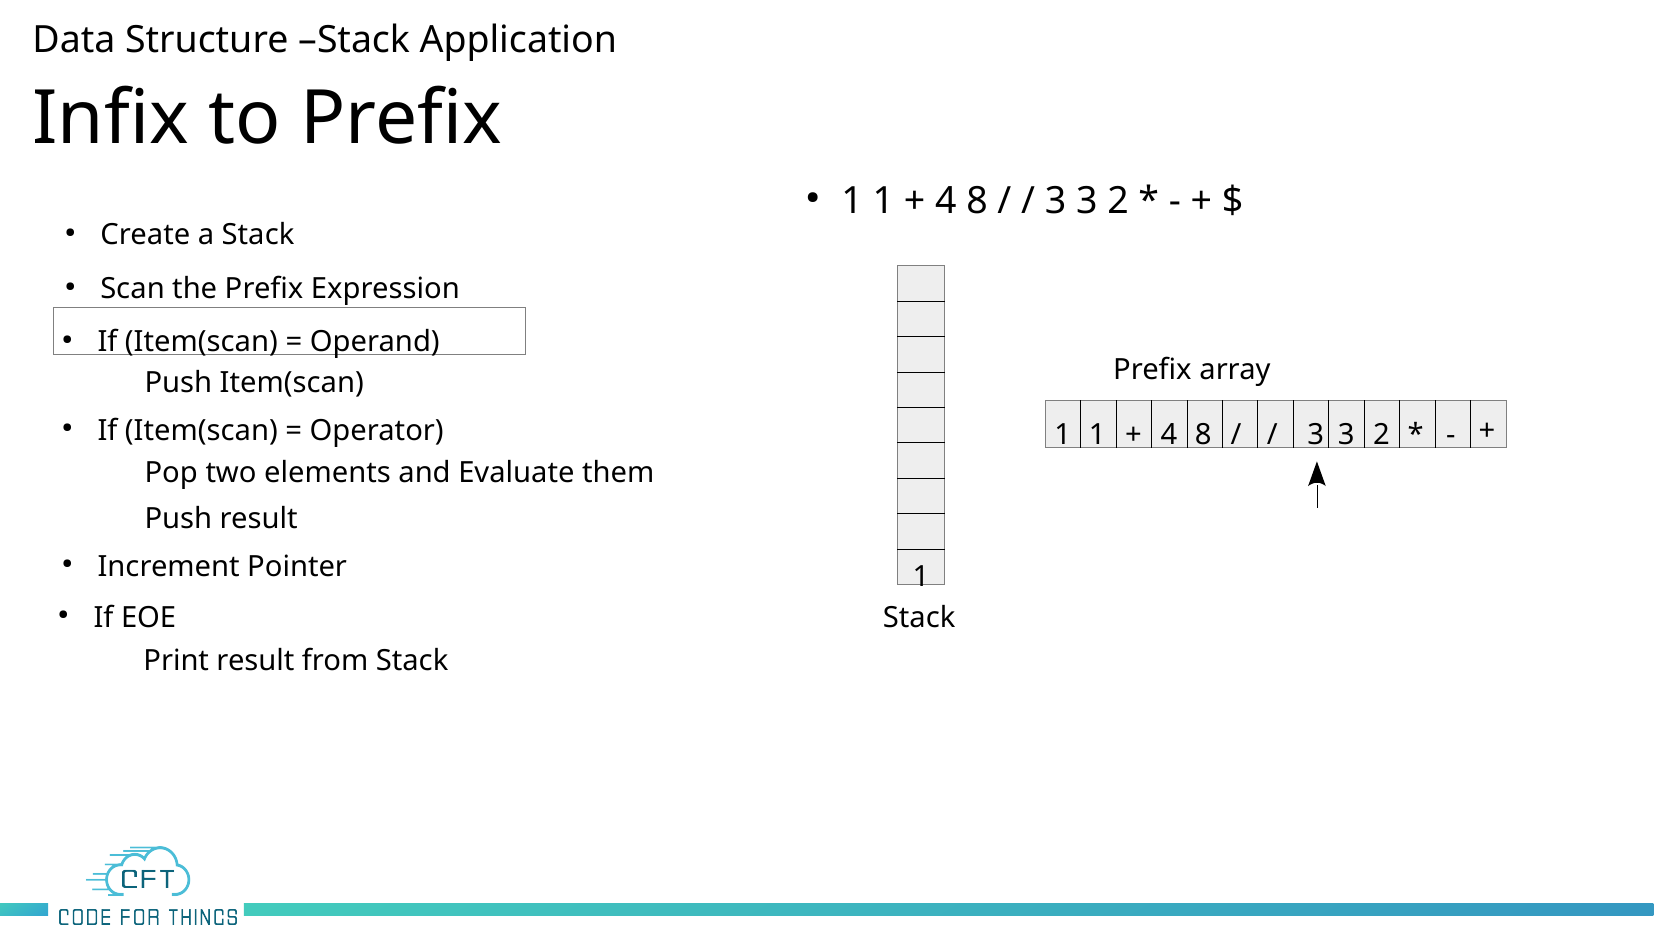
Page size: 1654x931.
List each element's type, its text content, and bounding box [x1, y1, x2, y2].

text_box [1365, 400, 1399, 406]
picture [59, 846, 237, 925]
text_box [1436, 400, 1470, 406]
text_box 1 [1039, 406, 1074, 456]
text_box 3 [1341, 406, 1372, 456]
text_box [1294, 400, 1328, 406]
text_box [1081, 400, 1116, 406]
text_box Create a Stack [50, 206, 355, 266]
text_box 8 [1180, 406, 1229, 456]
text_box Scan the Prefix Expression [50, 259, 537, 319]
text_box 3 [1292, 406, 1341, 456]
text_box + [1123, 406, 1145, 456]
text_box 1 [897, 547, 946, 597]
text_box [1329, 400, 1364, 406]
text_box [1258, 400, 1293, 406]
text_box 4 [1145, 406, 1180, 456]
text_box [1188, 400, 1222, 406]
text_box [1045, 400, 1080, 406]
text_box [897, 514, 945, 547]
text_box 2 [1372, 406, 1407, 456]
text_box [1117, 400, 1151, 406]
text_box If EOE [43, 588, 375, 638]
text_box [897, 265, 945, 301]
text_box [491, 319, 526, 355]
text_box Pop two elements and Evaluate them [94, 443, 709, 502]
text_box [897, 373, 945, 407]
text_box [897, 408, 945, 442]
text_box Prefix array [1098, 341, 1312, 391]
text_box If (Item(scan) = Operator) [47, 401, 496, 461]
text_box + [1463, 402, 1518, 452]
text_box [1400, 400, 1435, 406]
title Data Structure –Stack Application Infix to Prefix [32, 12, 1536, 166]
text_box Push Item(scan) [94, 373, 426, 401]
text_box / [1229, 406, 1252, 456]
text_box [897, 337, 945, 372]
text_box 1 [1074, 406, 1123, 456]
text_box [897, 443, 945, 478]
text_box Push result [94, 490, 426, 550]
text_box If (Item(scan) = Operand) [47, 312, 491, 373]
text_box Print result from Stack [93, 631, 615, 691]
text_box [897, 479, 945, 513]
text_box Stack [868, 588, 979, 638]
text_box 1 1 + 4 8 / / 3 3 2 * - + $ [791, 165, 1377, 225]
text_box [1152, 400, 1187, 406]
text_box / [1252, 406, 1292, 456]
text_box - [1431, 406, 1472, 456]
text_box [897, 302, 945, 336]
text_box * [1407, 406, 1431, 456]
text_box [1223, 400, 1257, 406]
text_box Increment Pointer [47, 537, 621, 597]
